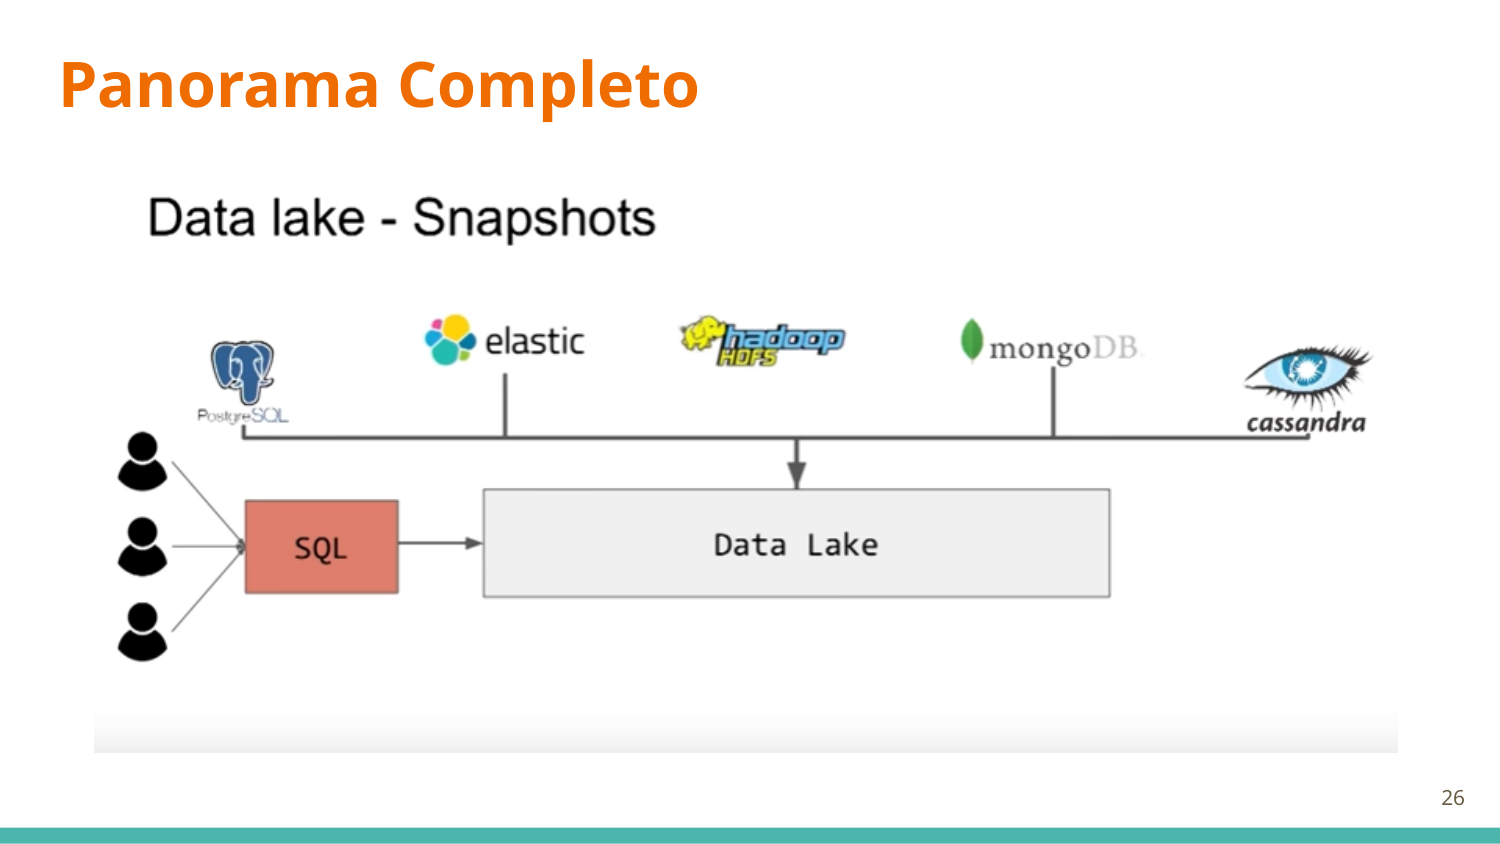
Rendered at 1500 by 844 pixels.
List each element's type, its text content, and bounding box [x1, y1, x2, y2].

slide_number <number> [1389, 764, 1480, 830]
picture [94, 188, 1398, 753]
title Panorama Completo [43, 25, 1442, 142]
